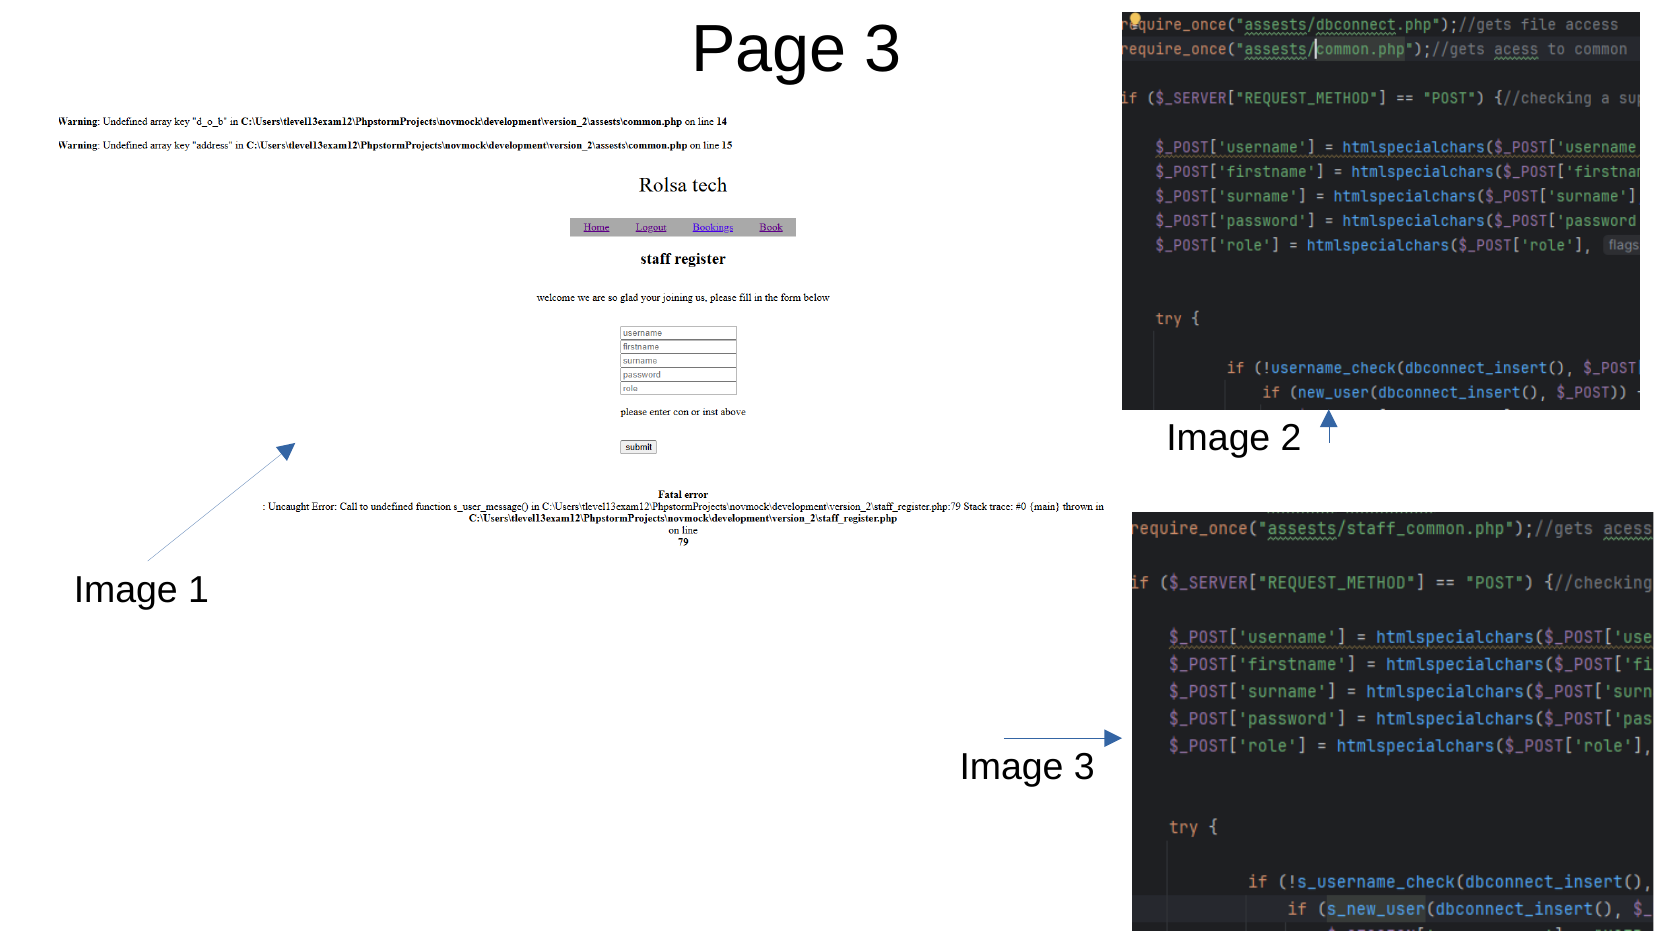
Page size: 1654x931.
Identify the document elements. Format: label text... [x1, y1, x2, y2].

list Page 3 [620, 10, 1069, 104]
picture [59, 12, 1654, 931]
text_box Image 1 [59, 561, 355, 621]
text_box Image 2 [1151, 409, 1595, 467]
text_box Image 3 [944, 738, 1133, 931]
